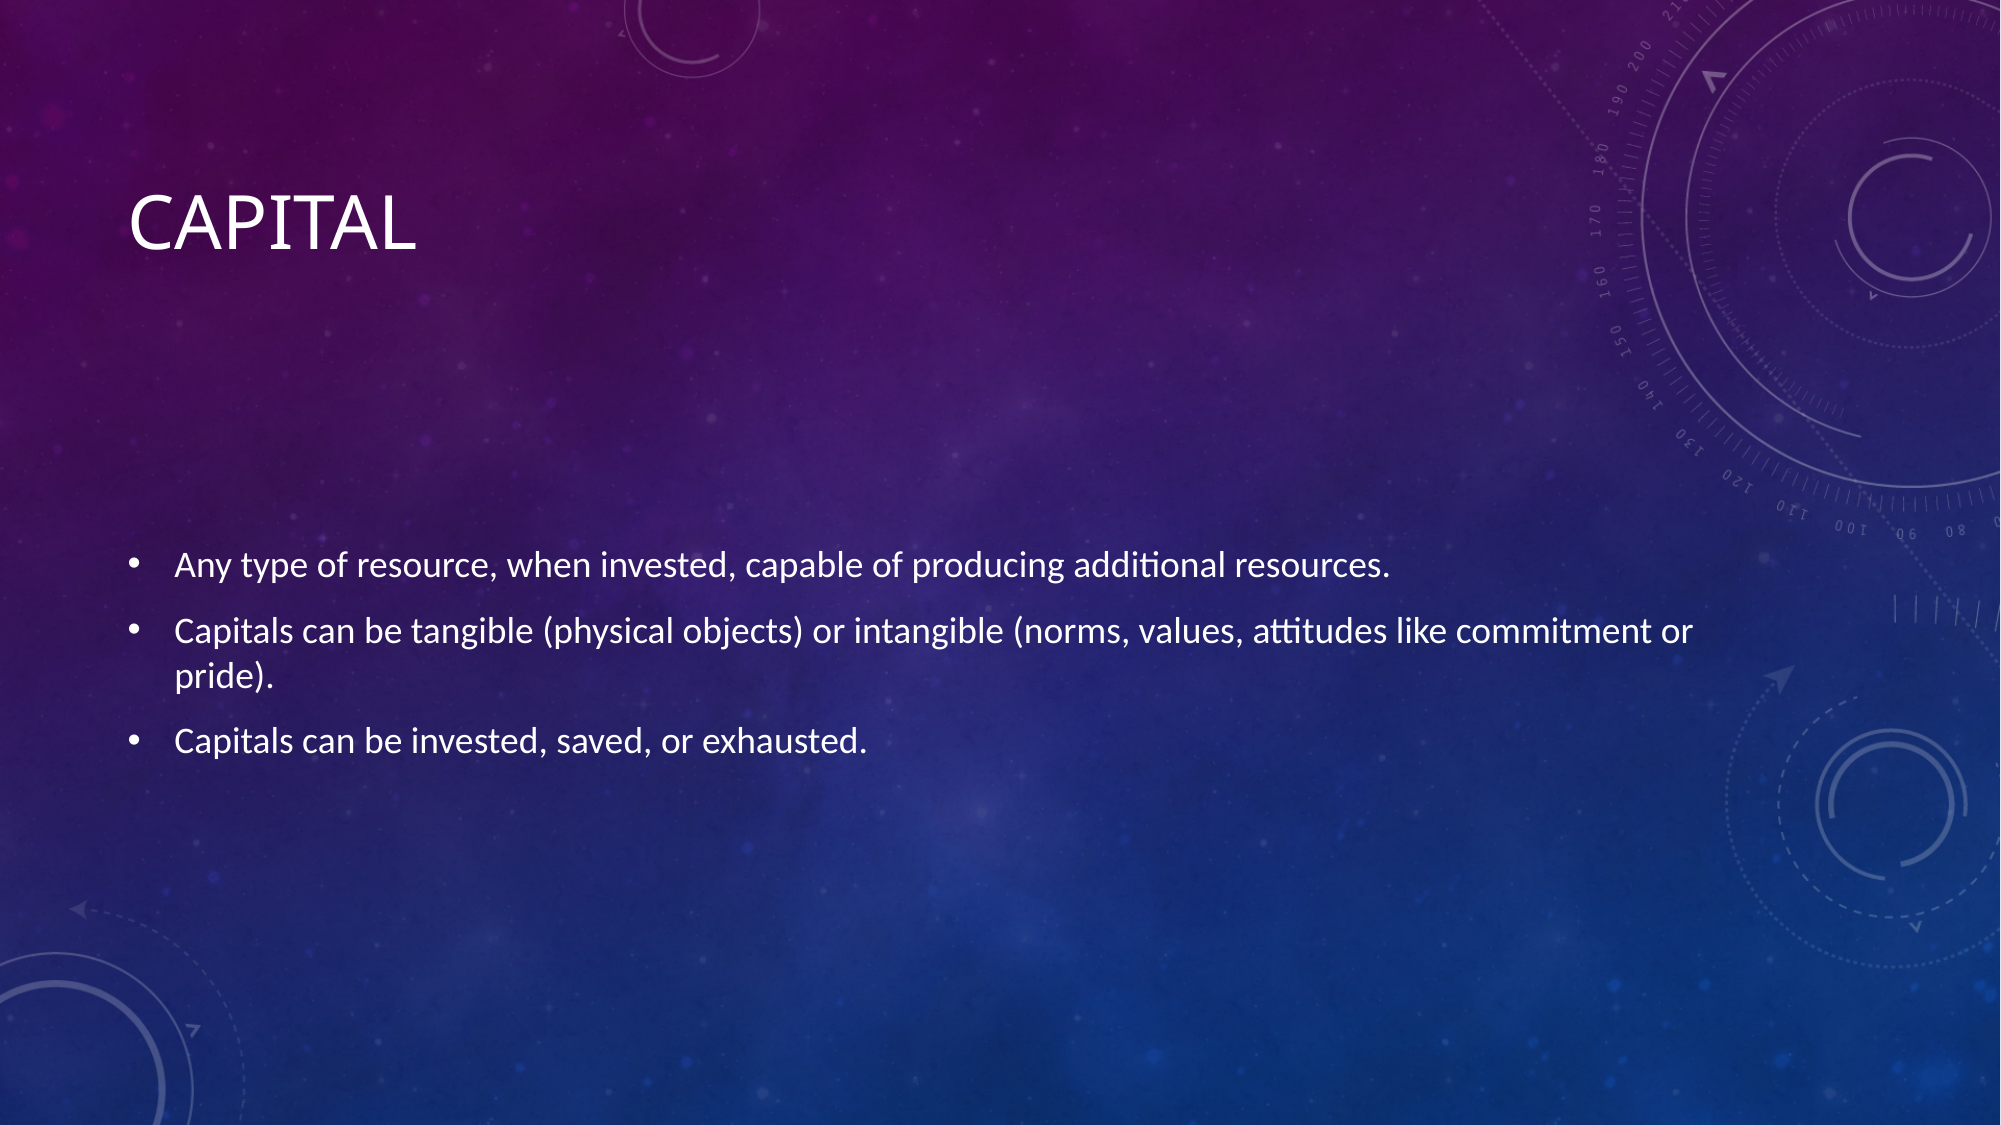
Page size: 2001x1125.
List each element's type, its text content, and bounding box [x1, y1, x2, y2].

list Any type of resource, when invested, capable of producing additional resources. Capitals can be tangible (physical objects) or intangible (norms, values, attitudes like commitment or pride). Capitals can be invested, saved, or exhausted. [112, 351, 1775, 950]
title Capital [112, 99, 1775, 339]
picture [0, 0, 2001, 1125]
